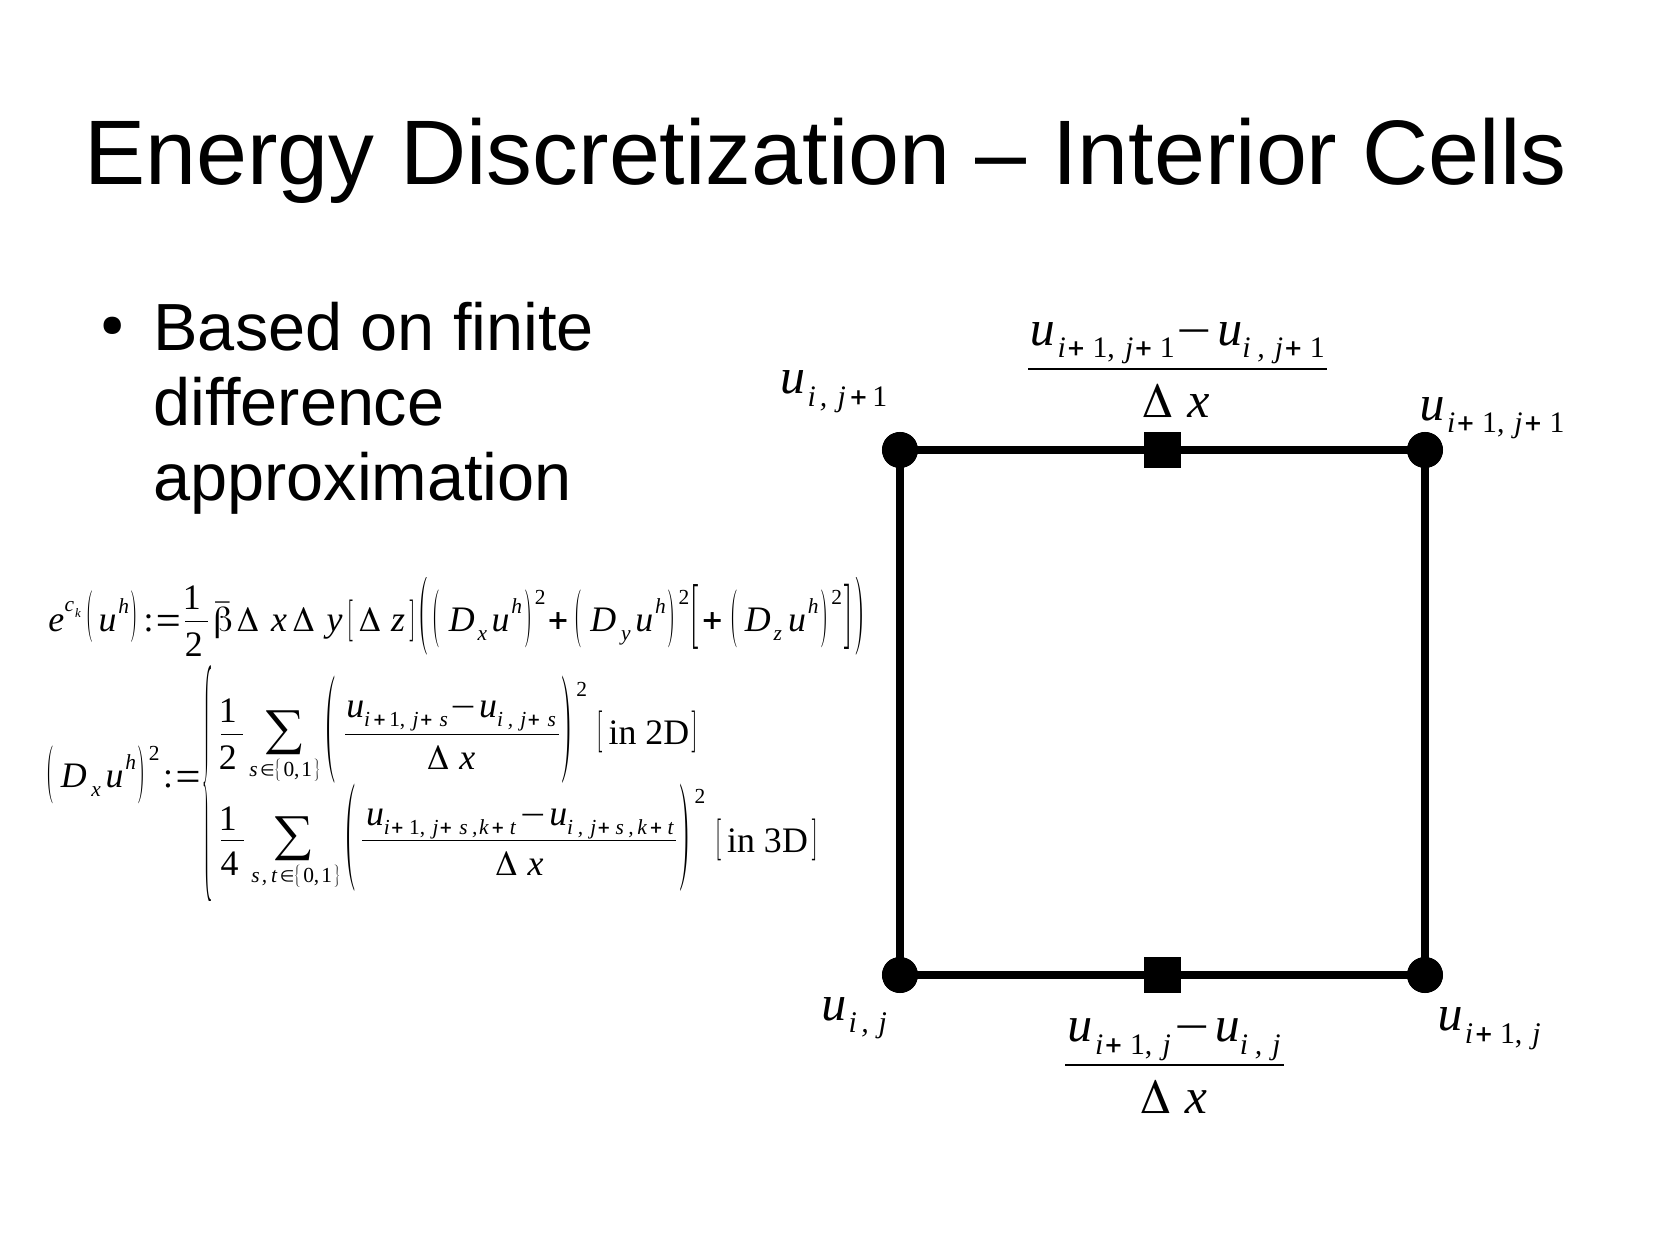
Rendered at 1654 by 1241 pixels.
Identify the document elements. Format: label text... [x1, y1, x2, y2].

chart [767, 348, 901, 413]
chart [1012, 300, 1342, 429]
chart [1050, 996, 1299, 1126]
title Energy Discretization – Interior Cells [82, 49, 1571, 257]
chart [808, 975, 901, 1040]
chart [37, 577, 878, 901]
chart [1425, 985, 1552, 1051]
chart [1406, 375, 1576, 440]
list Based on finite difference approximation [82, 290, 809, 563]
